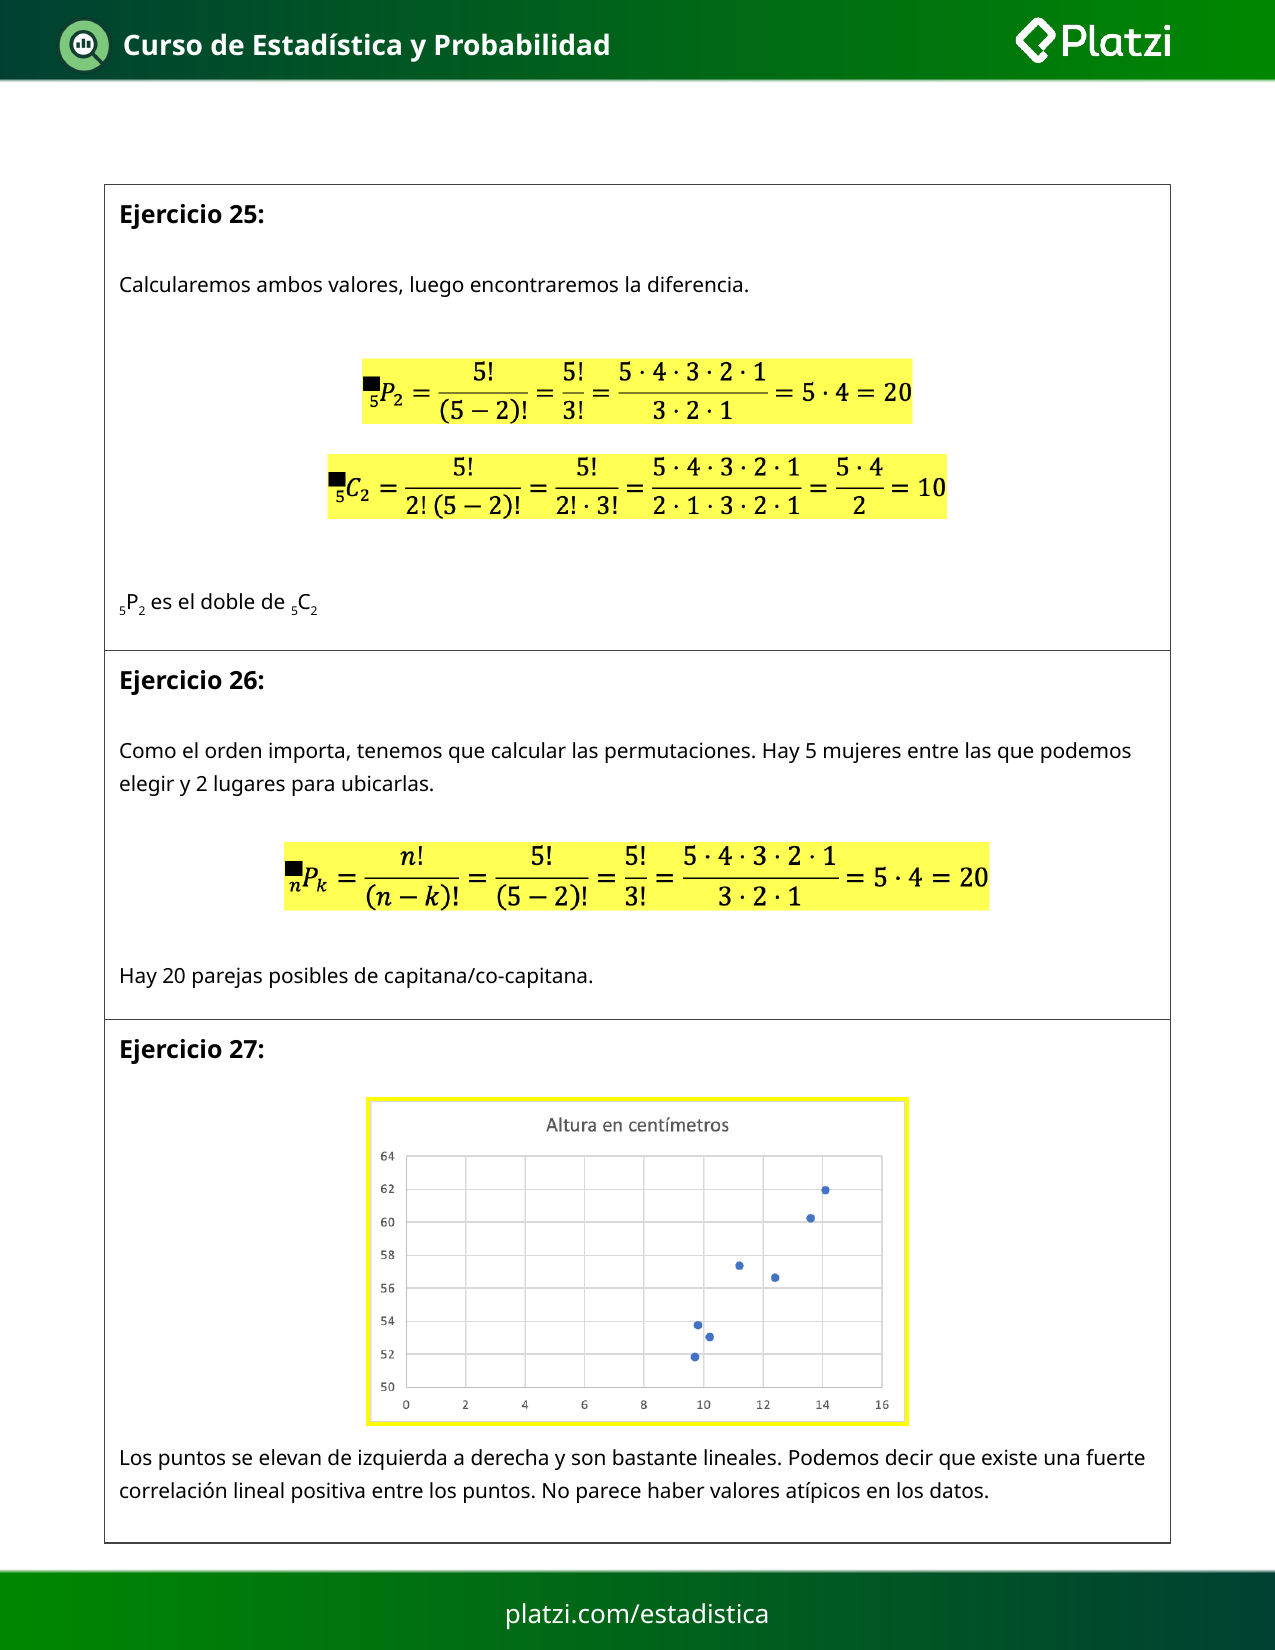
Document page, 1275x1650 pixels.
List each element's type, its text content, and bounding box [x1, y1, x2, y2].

title Curso de Estadística y Probabilidad [101, 6, 976, 86]
picture [0, 0, 1275, 1650]
table_header Ejercicio 25: Calcularemos ambos valores, luego encontraremos la diferencia. 5P2 es el doble de 5C2 [105, 185, 1170, 650]
table_cell Ejercicio 27: Los puntos se elevan de izquierda a derecha y son bastante lineales. Podemos decir que existe una fuerte correlación lineal positiva entre los puntos. No parece haber valores atípicos en los datos. [105, 1020, 1170, 1542]
subtitle platzi.com/estadistica [200, 1571, 1075, 1650]
table_cell Ejercicio 26: Como el orden importa, tenemos que calcular las permutaciones. Hay 5 mujeres entre las que podemos elegir y 2 lugares para ubicarlas. Hay 20 parejas posibles de capitana/co-capitana. [105, 651, 1170, 1019]
